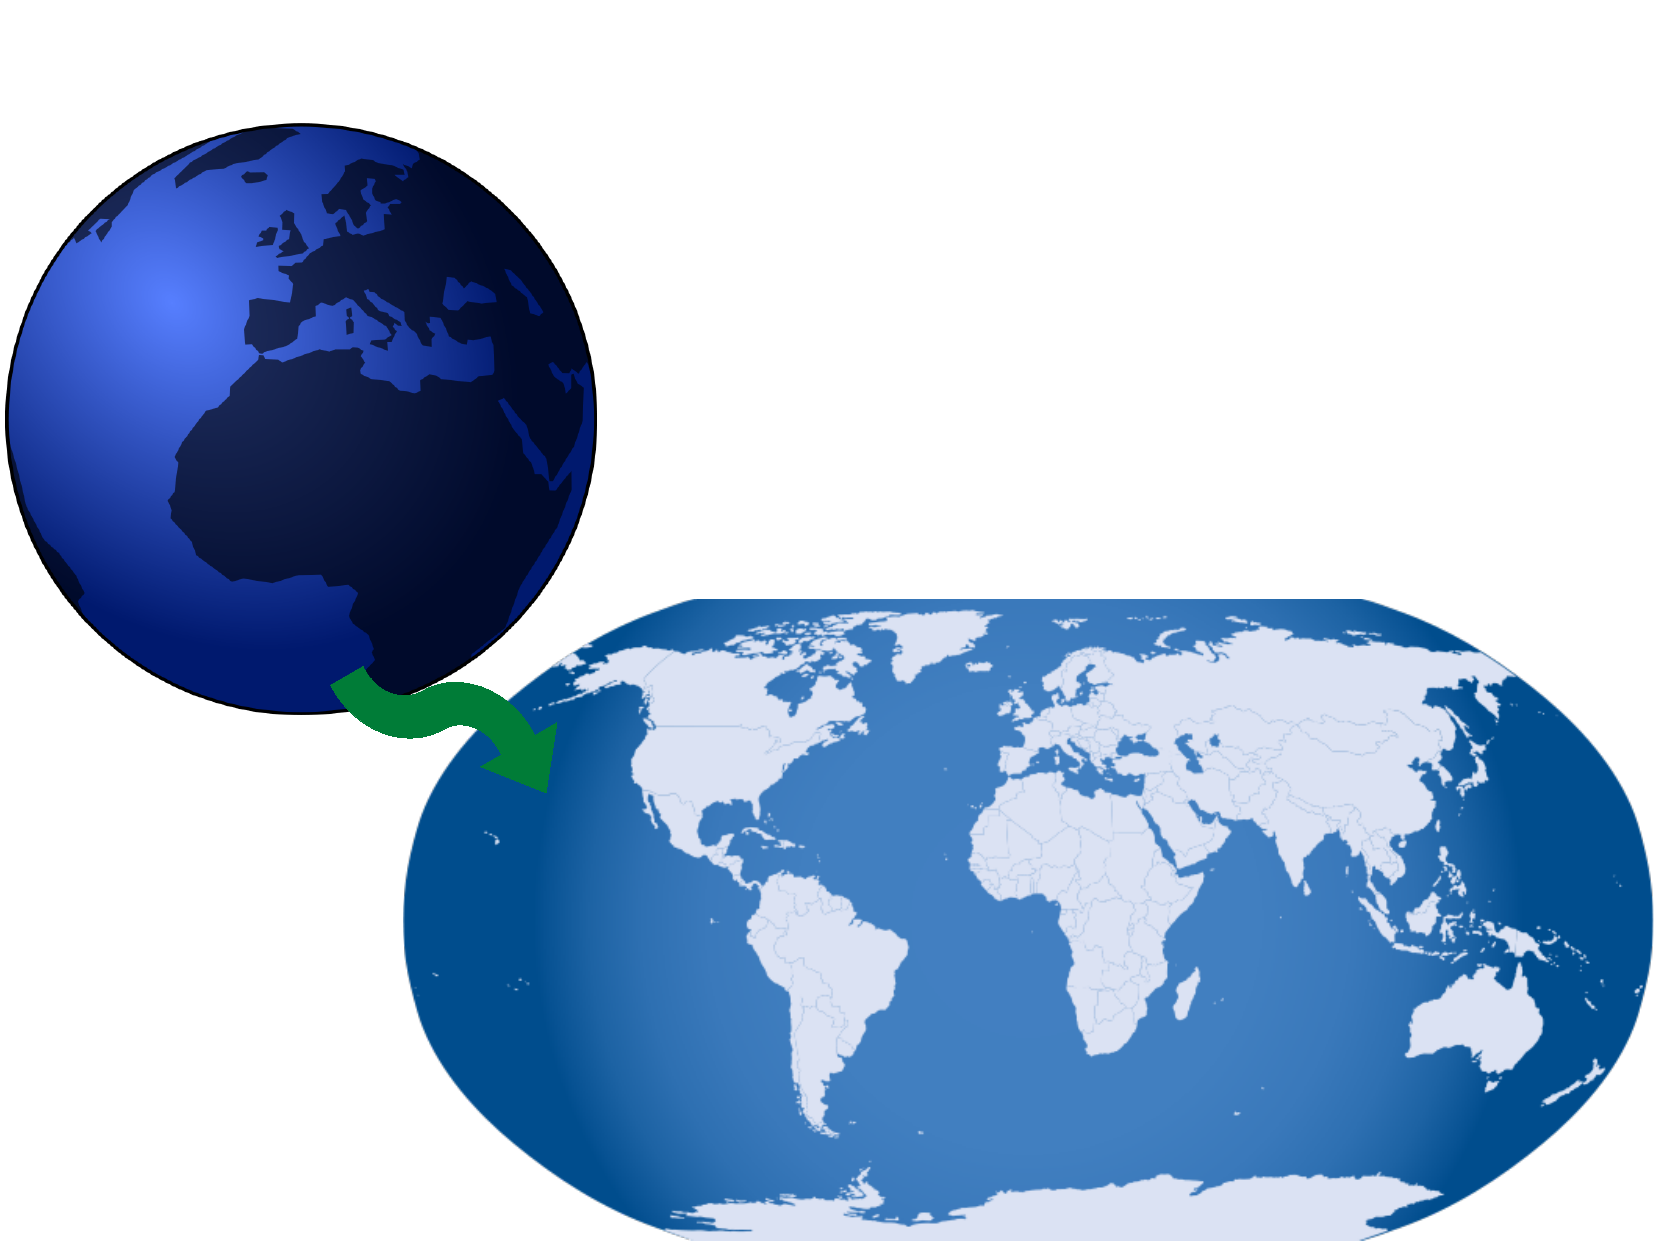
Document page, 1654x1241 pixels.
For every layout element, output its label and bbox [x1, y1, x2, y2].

text_box [330, 666, 557, 793]
picture [5, 123, 1654, 1241]
